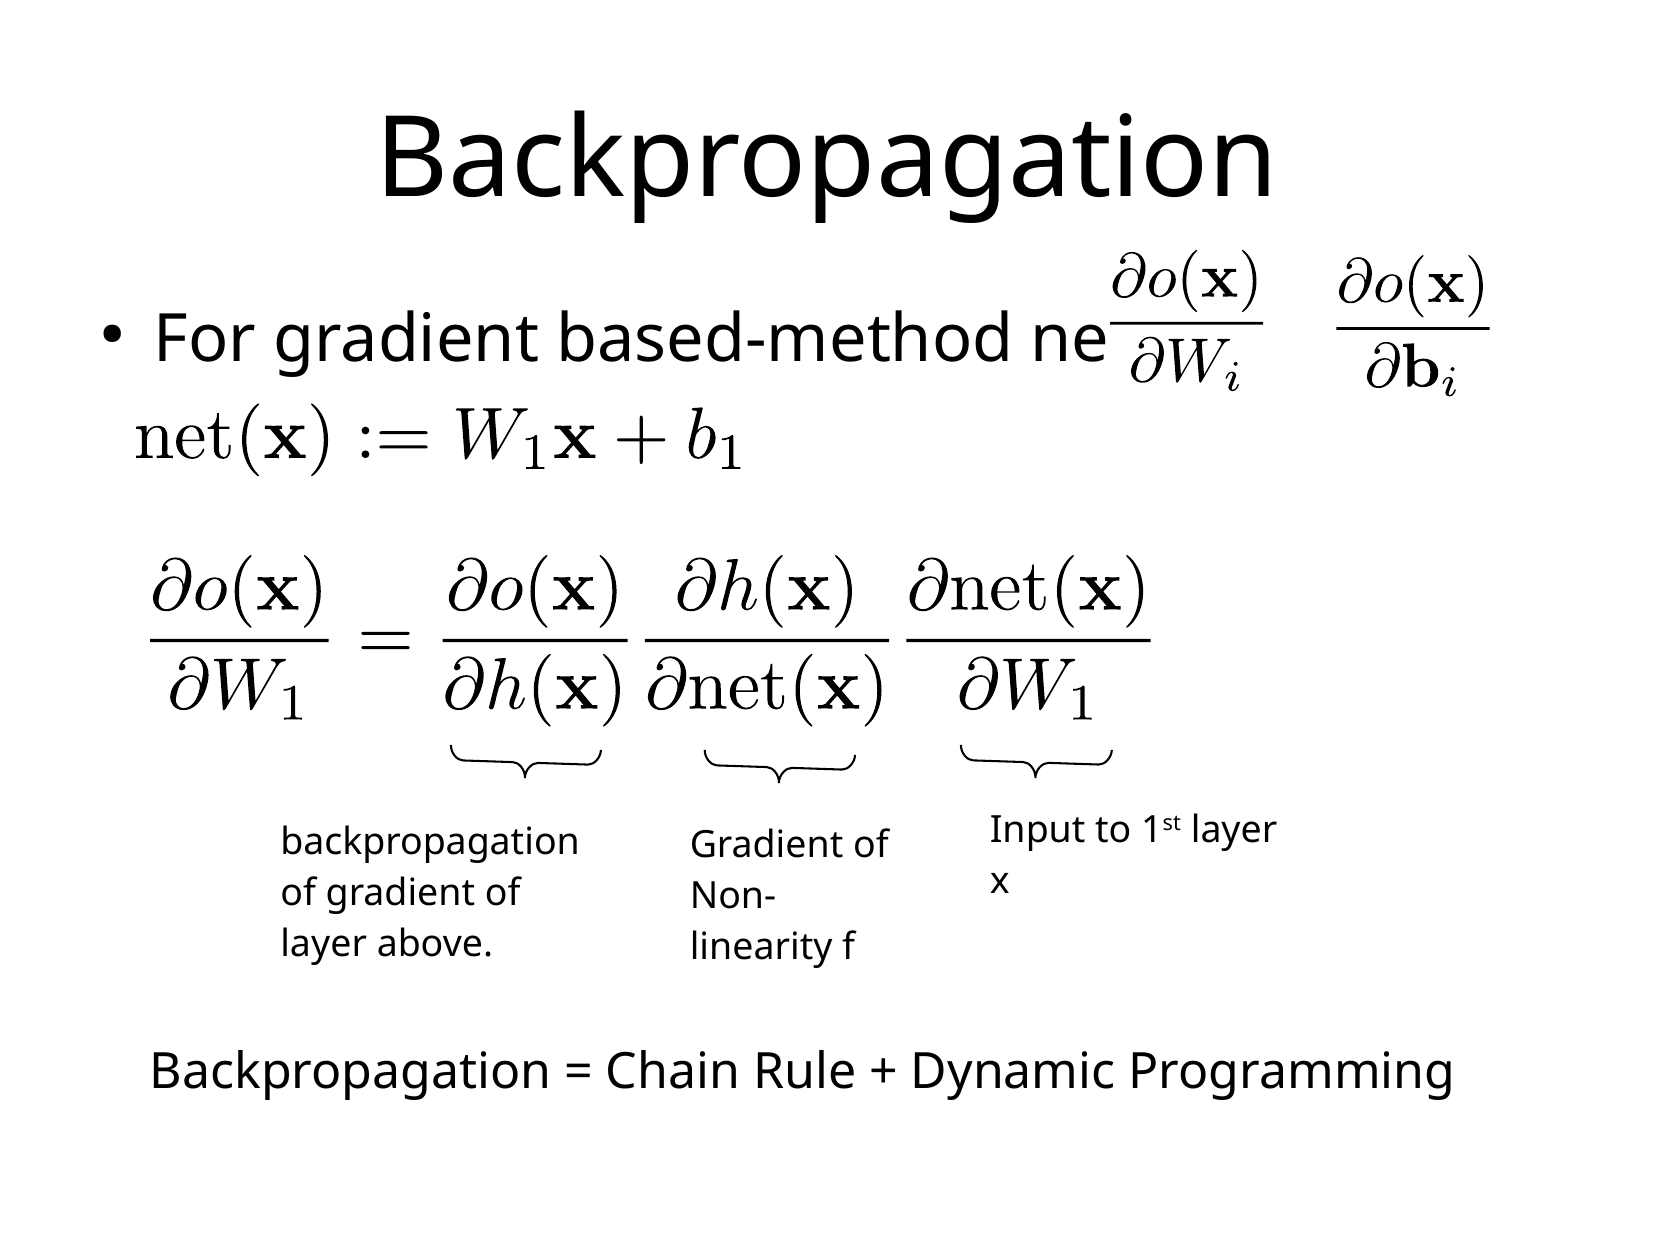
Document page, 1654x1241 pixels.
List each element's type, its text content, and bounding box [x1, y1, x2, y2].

text_box [150, 555, 1151, 727]
text_box backpropagation of gradient of layer above. [265, 807, 596, 973]
list For gradient based-method need [82, 290, 1571, 1010]
text_box Input to 1st layer x [975, 795, 1306, 852]
title Backpropagation [82, 49, 1571, 257]
text_box [1110, 249, 1264, 392]
text_box [133, 403, 746, 477]
text_box Backpropagation = Chain Rule + Dynamic Programming [135, 1027, 1486, 1143]
text_box [1336, 255, 1490, 397]
text_box Gradient of Non-linearity f [675, 810, 931, 939]
